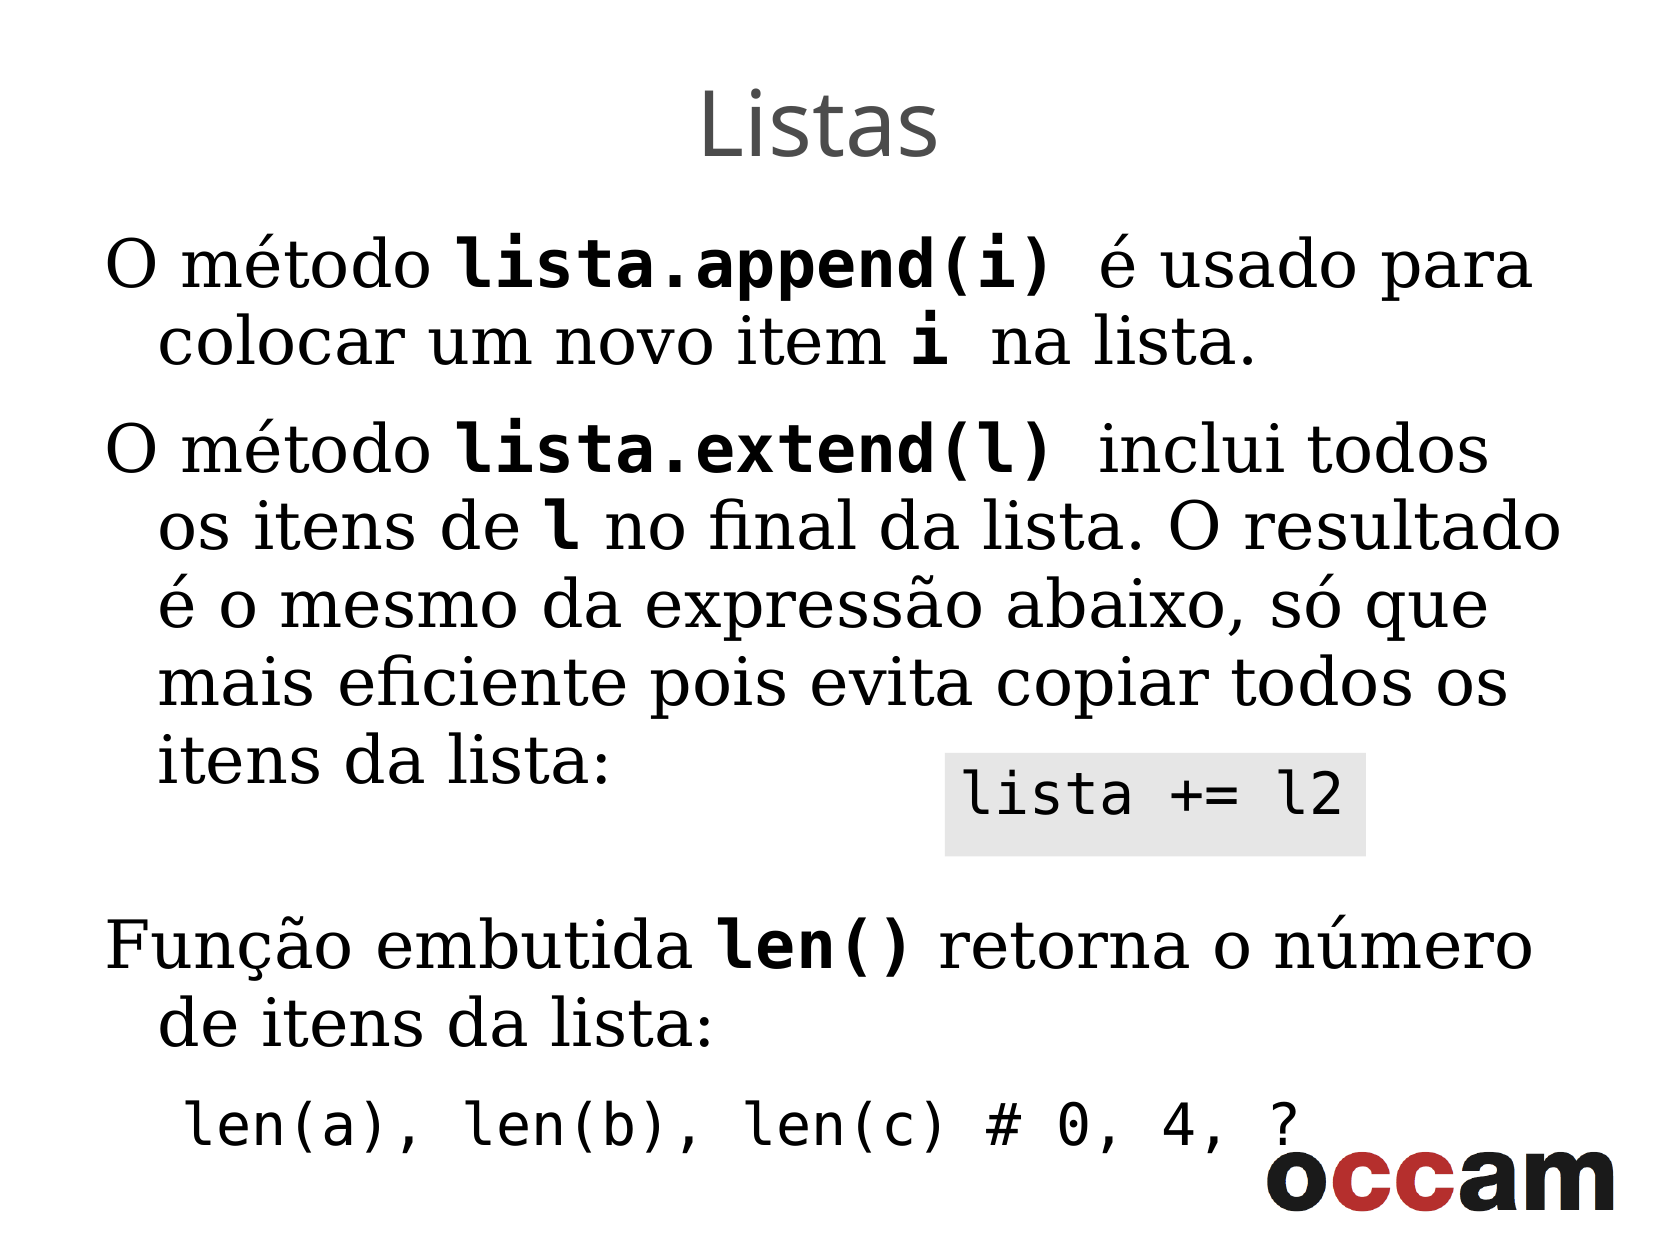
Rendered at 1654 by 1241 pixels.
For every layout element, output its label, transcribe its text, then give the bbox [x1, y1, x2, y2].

list O método lista.append(i) é usado para colocar um novo item i na lista. O método lista.extend(l) inclui todos os itens de l no final da lista. O resultado é o mesmo da expressão abaixo, só que mais eficiente pois evita copiar todos os itens da lista: Função embutida len() retorna o número de itens da lista: len(a), len(b), len(c) # 0, 4, ? [86, 225, 1576, 1160]
picture [1237, 1122, 1643, 1241]
title Listas [75, 17, 1564, 226]
text_box lista += l2 [944, 752, 1366, 857]
